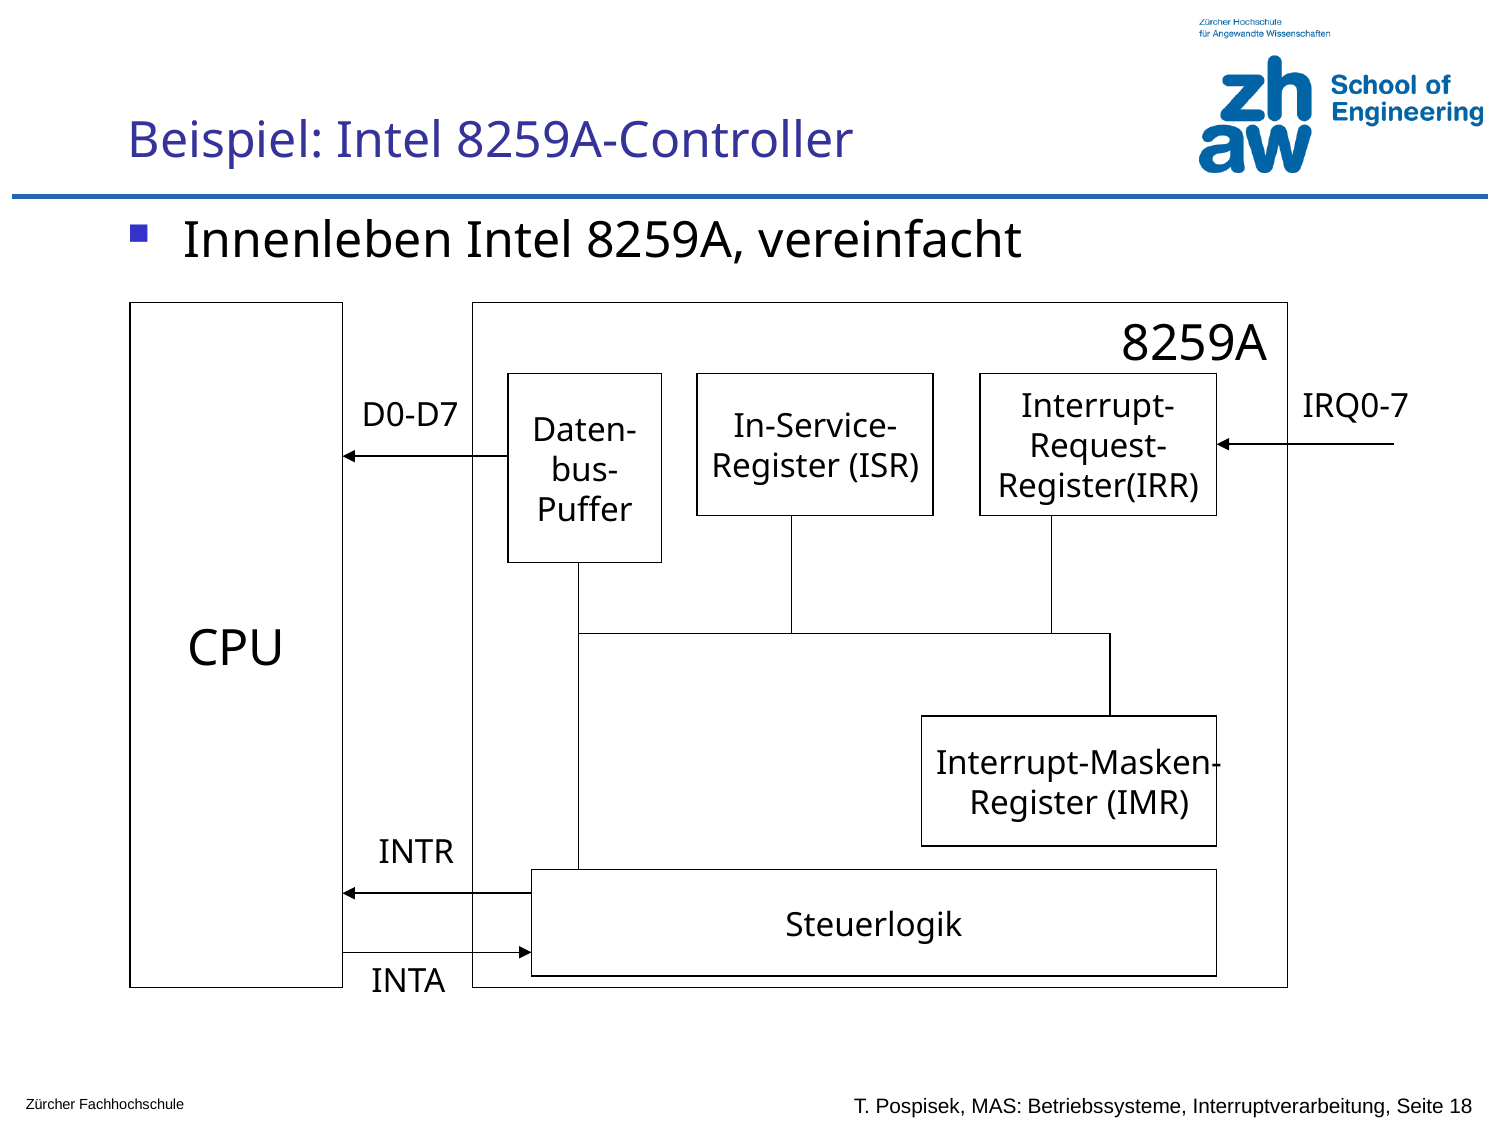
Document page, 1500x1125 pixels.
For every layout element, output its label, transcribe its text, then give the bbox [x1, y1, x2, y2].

text_box Daten- bus- Puffer [507, 373, 662, 563]
text_box INTA [356, 952, 461, 1008]
text_box [472, 457, 578, 892]
text_box [472, 302, 1106, 633]
text_box IRQ0-7 [1287, 377, 1425, 433]
text_box [1217, 302, 1288, 443]
text_box CPU [129, 302, 343, 988]
text_box [472, 445, 1288, 988]
text_box INTR [363, 822, 470, 878]
title Beispiel: Intel 8259A-Controller [112, 50, 1391, 175]
list Innenleben Intel 8259A, vereinfacht [112, 200, 1375, 291]
picture [1199, 19, 1483, 173]
text_box Steuerlogik [531, 869, 1217, 976]
text_box Interrupt-Masken- Register (IMR) [921, 716, 1217, 846]
text_box [472, 894, 531, 952]
text_box 8259A [1106, 302, 1283, 378]
text_box In-Service- Register (ISR) [696, 373, 933, 516]
text_box Interrupt- Request- Register(IRR) [980, 373, 1217, 516]
text_box D0-D7 [346, 385, 474, 441]
